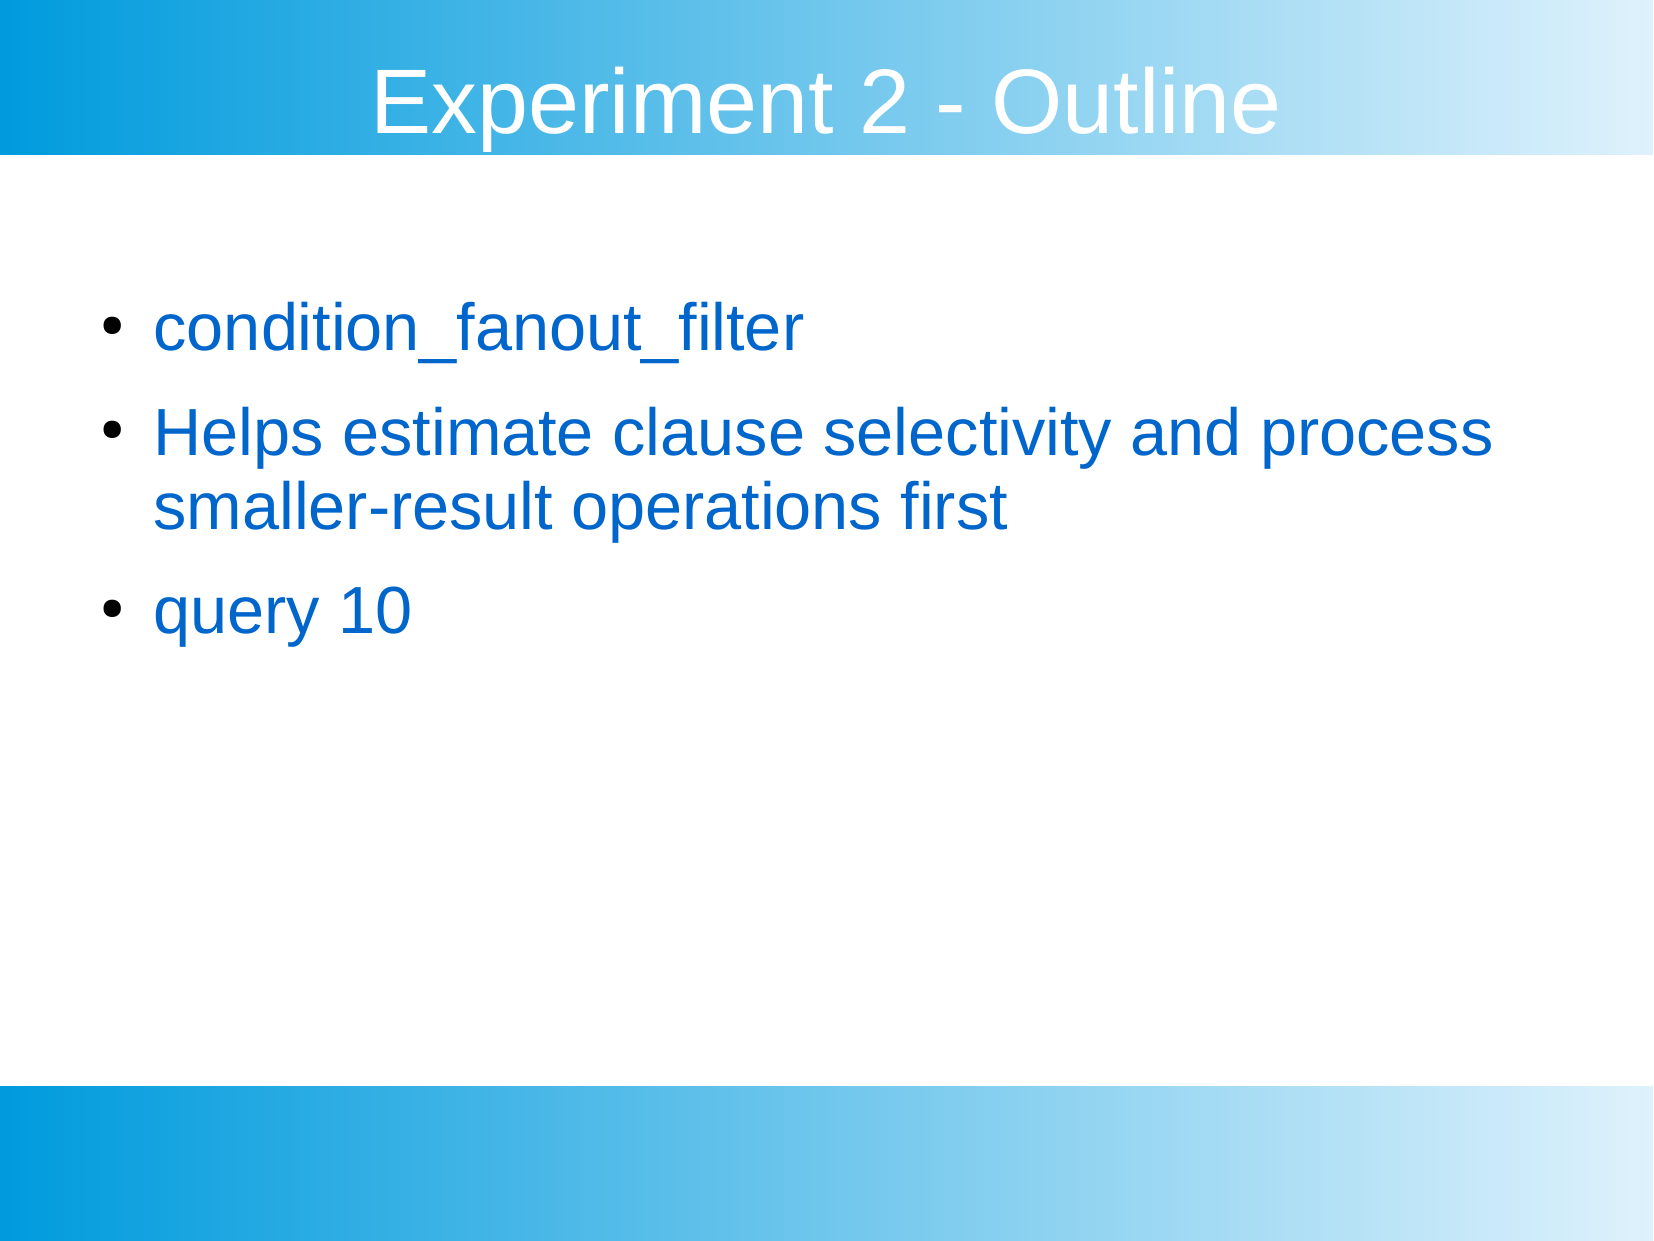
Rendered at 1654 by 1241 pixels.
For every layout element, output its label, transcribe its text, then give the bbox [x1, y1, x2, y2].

title Experiment 2 - Outline [82, 49, 1571, 155]
list condition_fanout_filter Helps estimate clause selectivity and process smaller-result operations first query 10 [82, 290, 1571, 1010]
